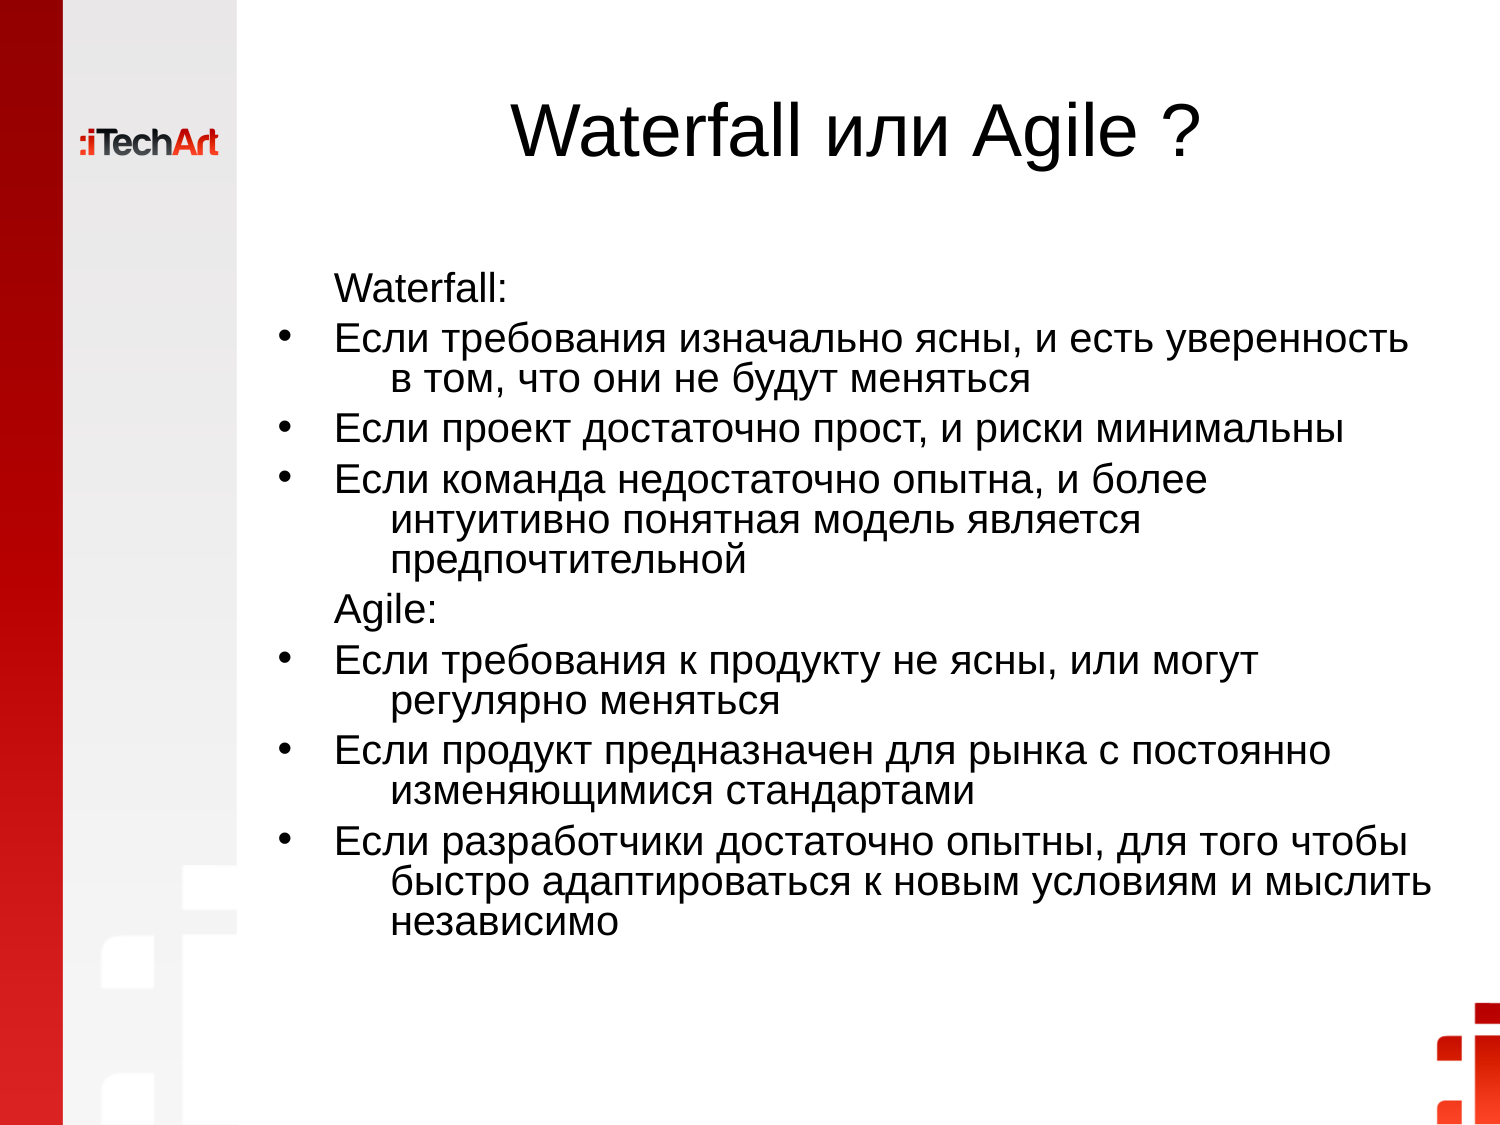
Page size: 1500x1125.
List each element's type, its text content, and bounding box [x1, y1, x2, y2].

title Waterfall или Agile ? [262, 45, 1450, 209]
picture [0, 0, 1500, 1125]
list Waterfall: Если требования изначально ясны, и есть уверенность в том, что они не будут меняться Если проект достаточно прост, и риски минимальны Если команда недостаточно опытна, и более интуитивно понятная модель является предпочтительной Agile: Если требования к продукту не ясны, или могут регулярно меняться Если продукт предназначен для рынка с постоянно изменяющимися стандартами Если разработчики достаточно опытны, для того чтобы быстро адаптироваться к новым условиям и мыслить независимо [262, 262, 1450, 1005]
